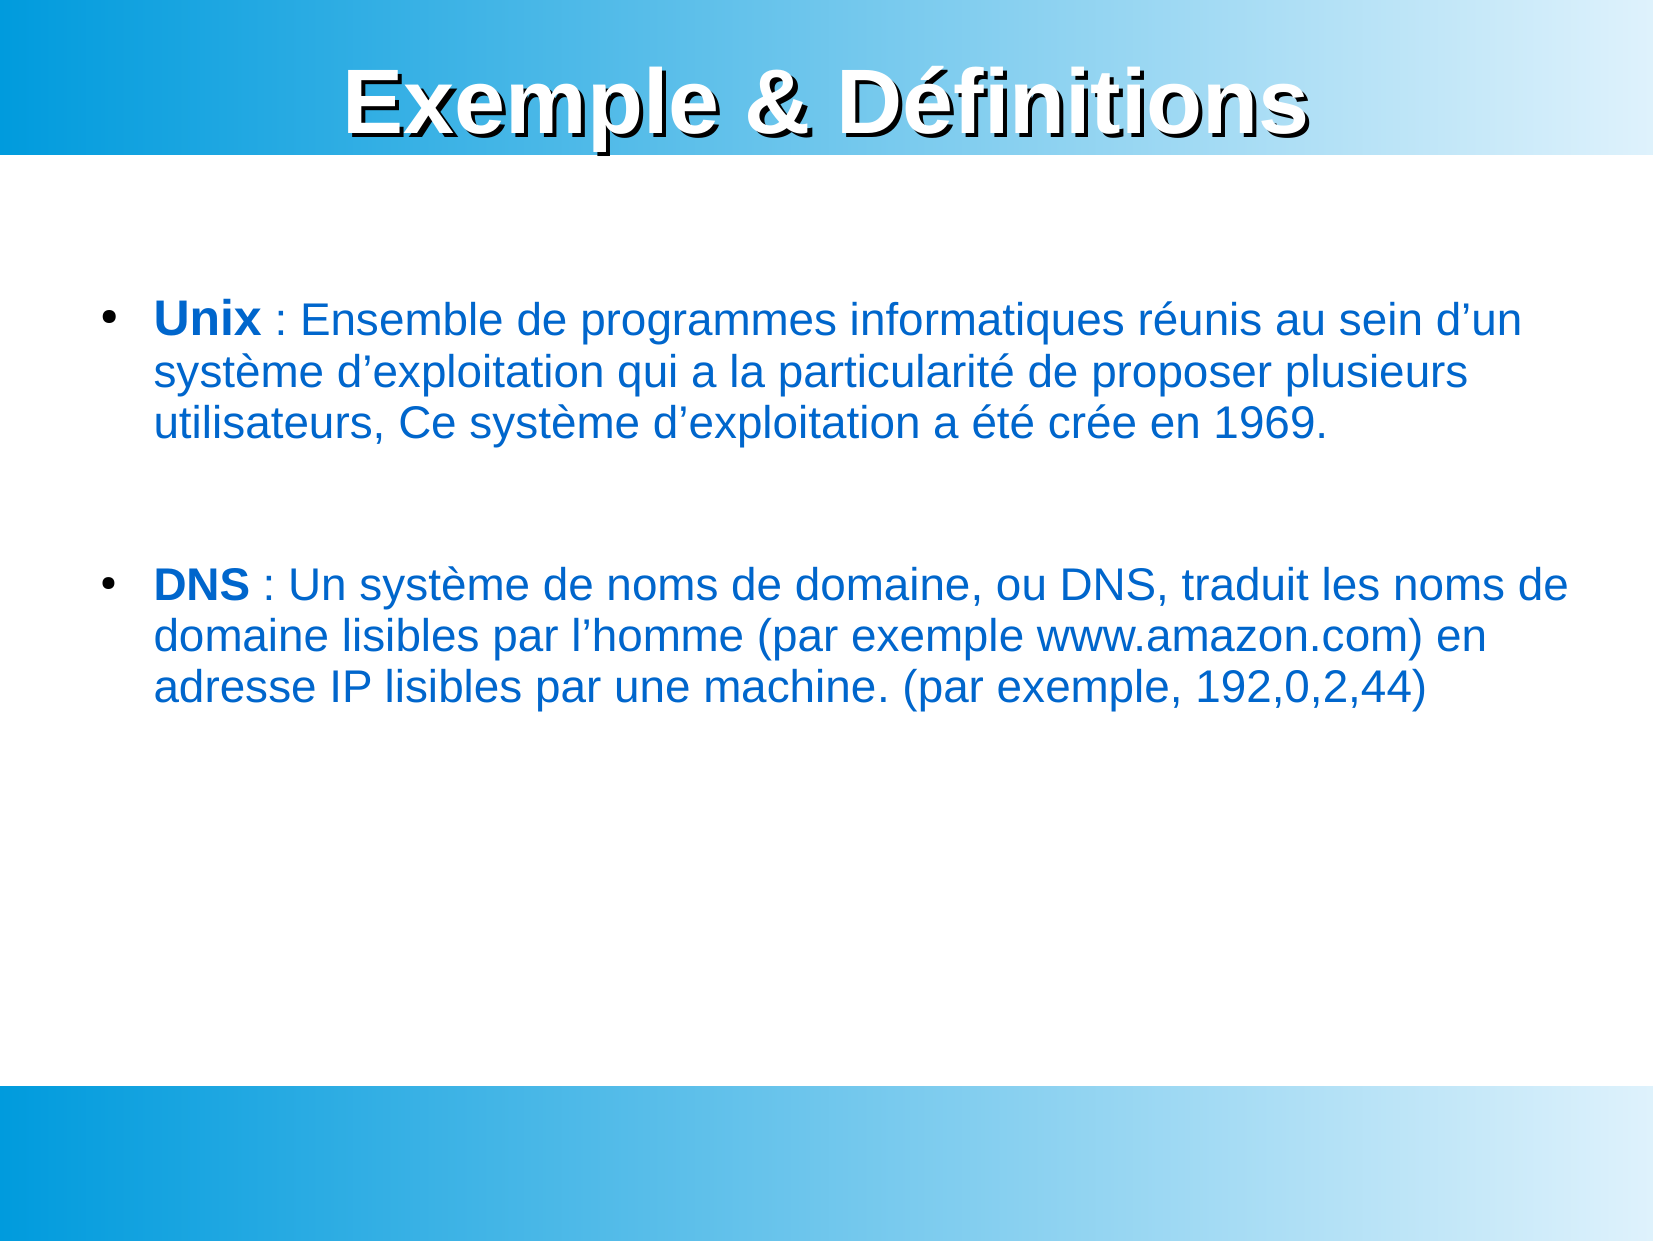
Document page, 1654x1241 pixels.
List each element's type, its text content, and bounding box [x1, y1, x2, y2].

list Unix : Ensemble de programmes informatiques réunis au sein d’un système d’exploitation qui a la particularité de proposer plusieurs utilisateurs, Ce système d’exploitation a été crée en 1969. DNS : Un système de noms de domaine, ou DNS, traduit les noms de domaine lisibles par l’homme (par exemple www.amazon.com) en adresse IP lisibles par une machine. (par exemple, 192,0,2,44) [82, 290, 1571, 1010]
title Exemple & Définitions [82, 49, 1571, 155]
